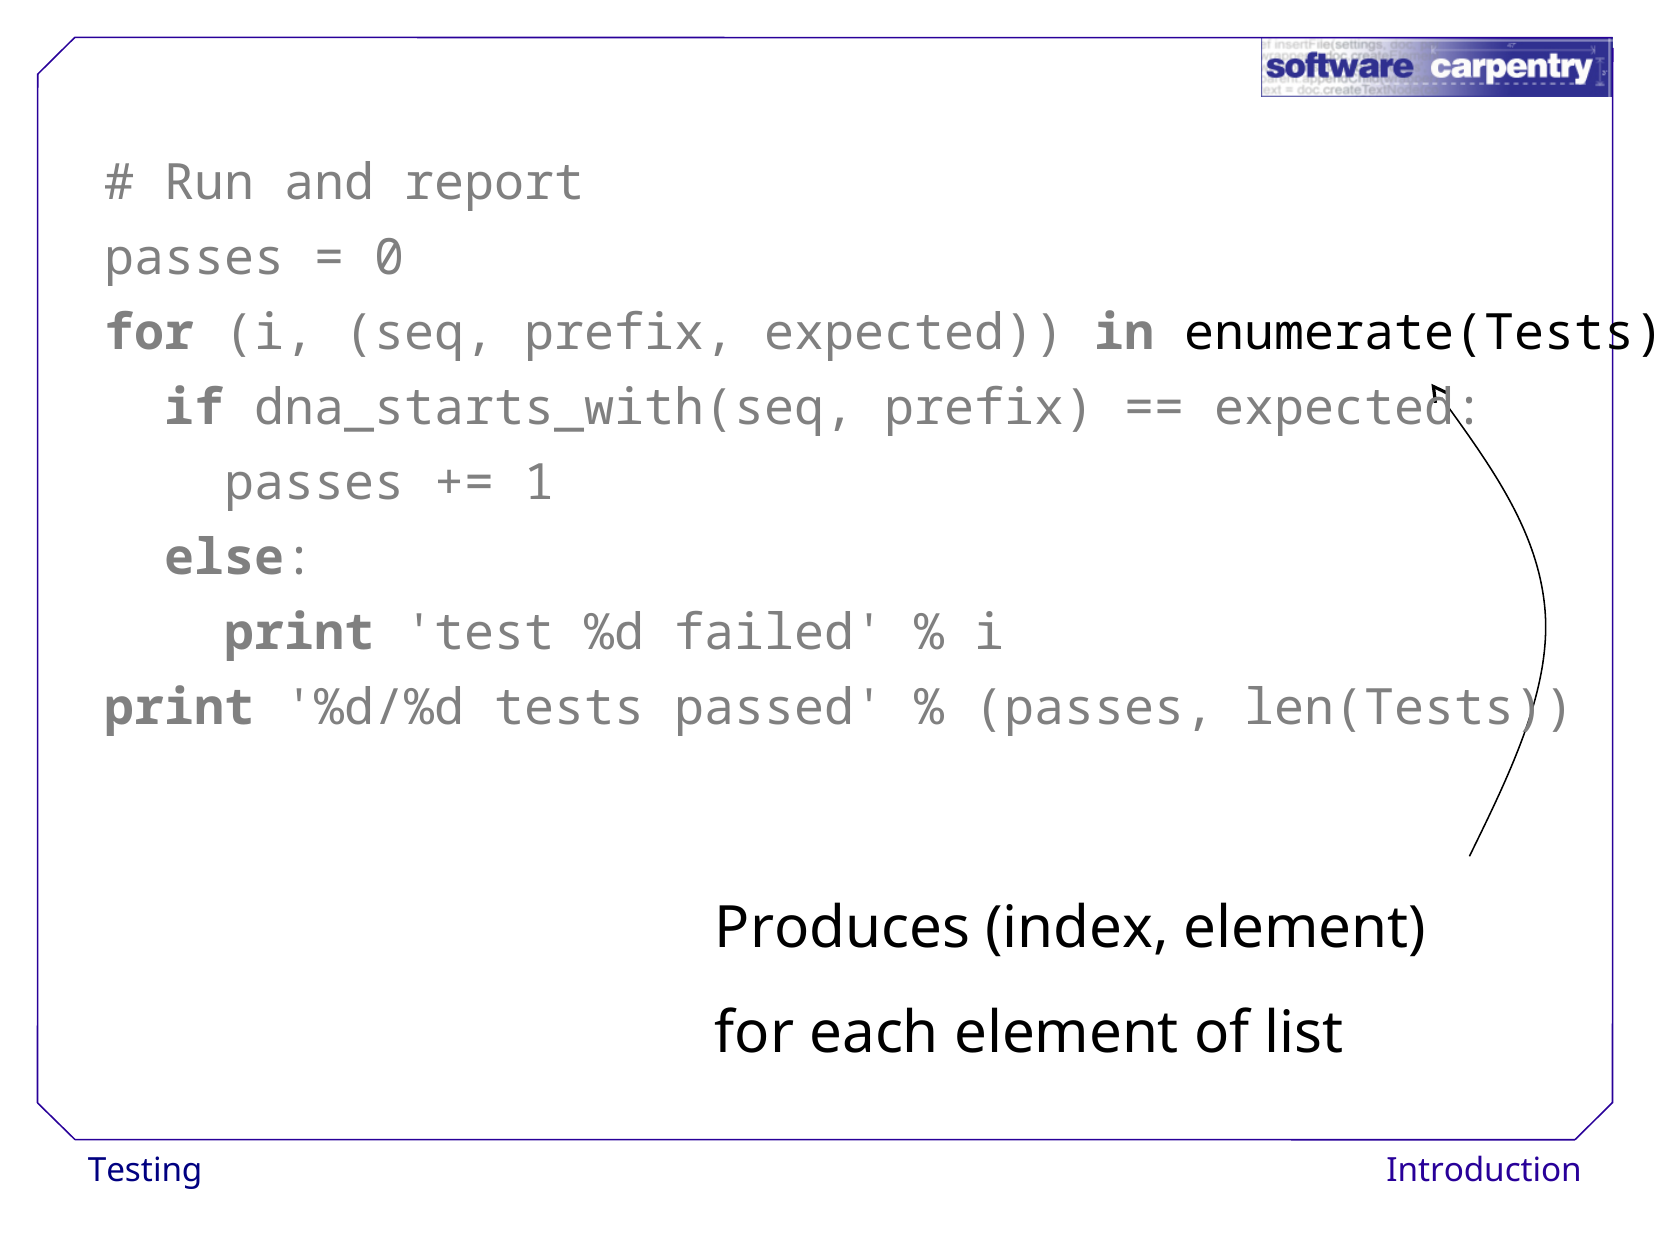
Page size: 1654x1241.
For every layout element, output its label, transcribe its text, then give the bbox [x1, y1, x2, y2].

text_box # Run and report passes = 0 for (i, (seq, prefix, expected)) in enumerate(Tests): if dna_starts_with(seq, prefix) == expected: passes += 1 else: print 'test %d failed' % i print '%d/%d tests passed' % (passes, len(Tests)) [89, 126, 1512, 772]
text_box Produces (index, element) for each element of list [700, 846, 1591, 1073]
picture [1261, 39, 1613, 97]
